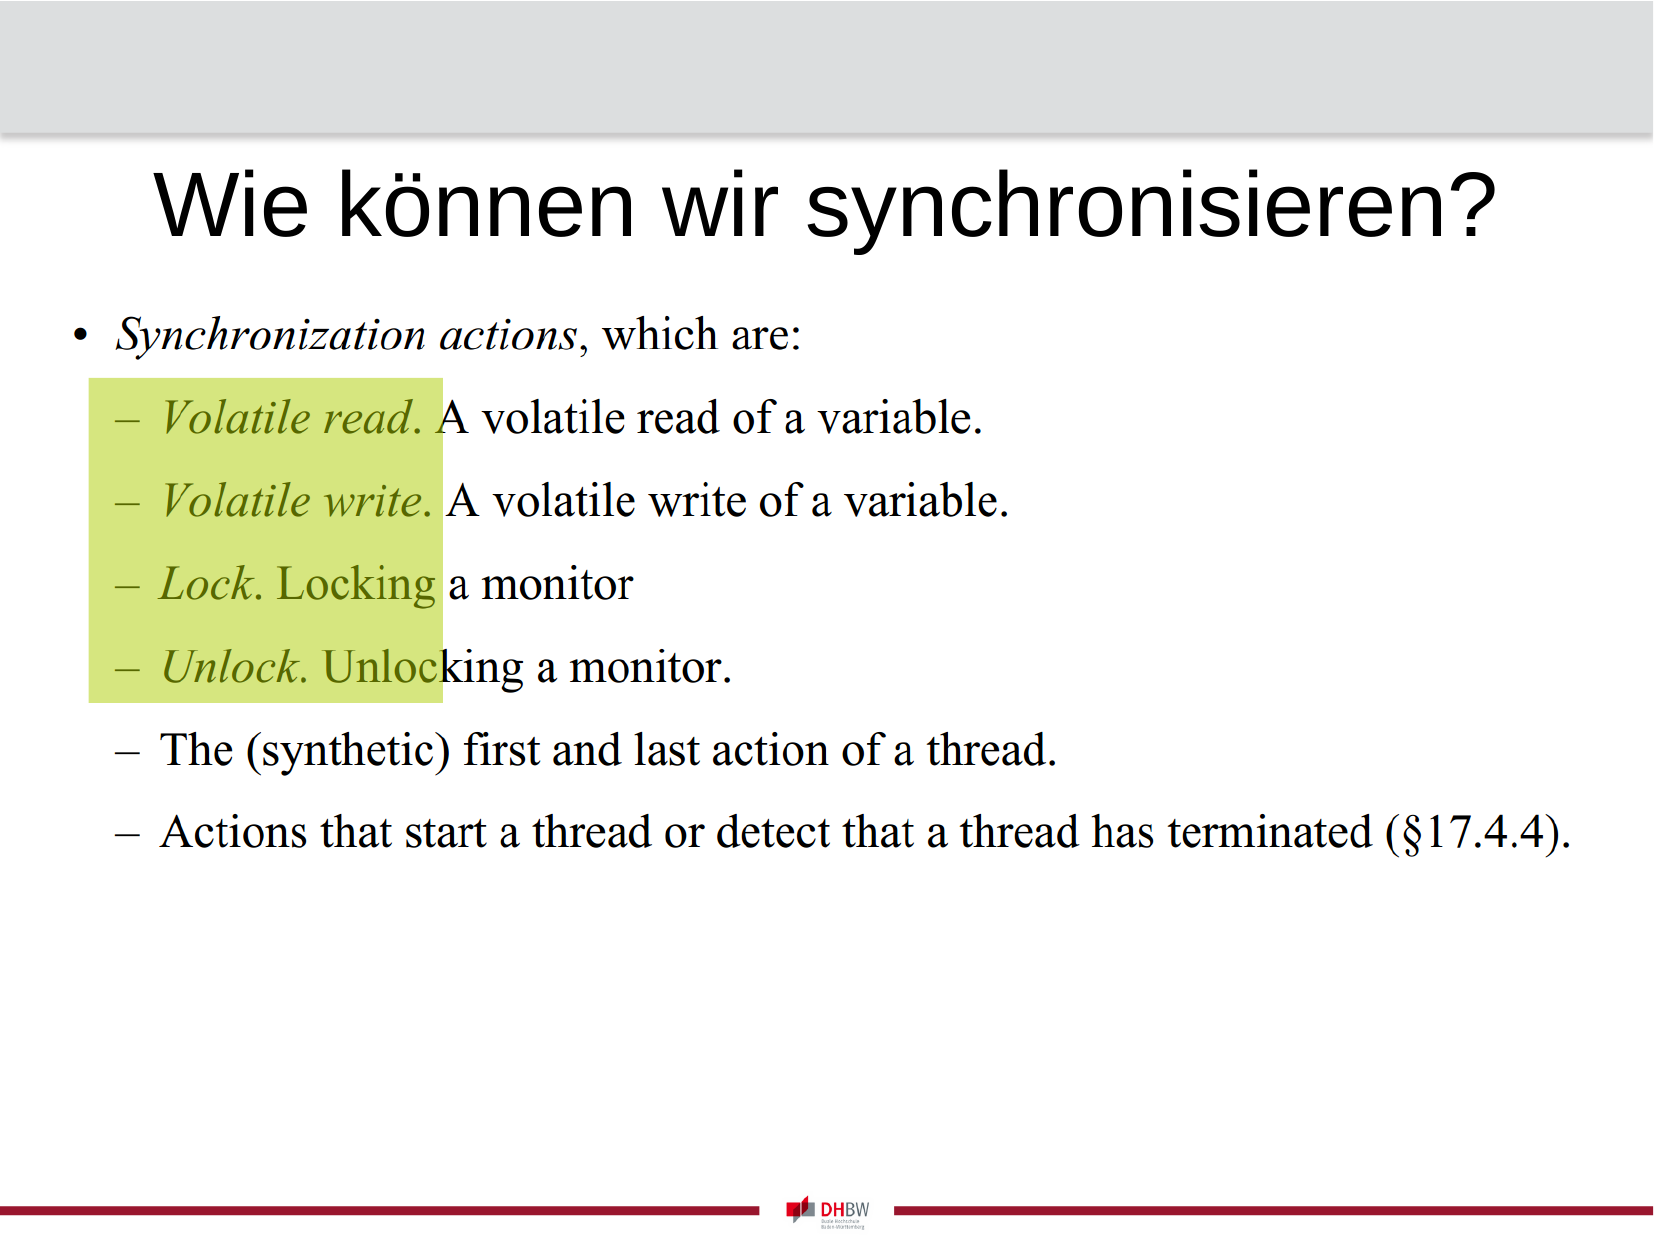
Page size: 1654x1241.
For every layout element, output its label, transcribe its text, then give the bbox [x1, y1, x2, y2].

title Wie können wir synchronisieren? [82, 49, 1571, 257]
text_box [88, 377, 443, 703]
picture [0, 1, 1654, 1237]
